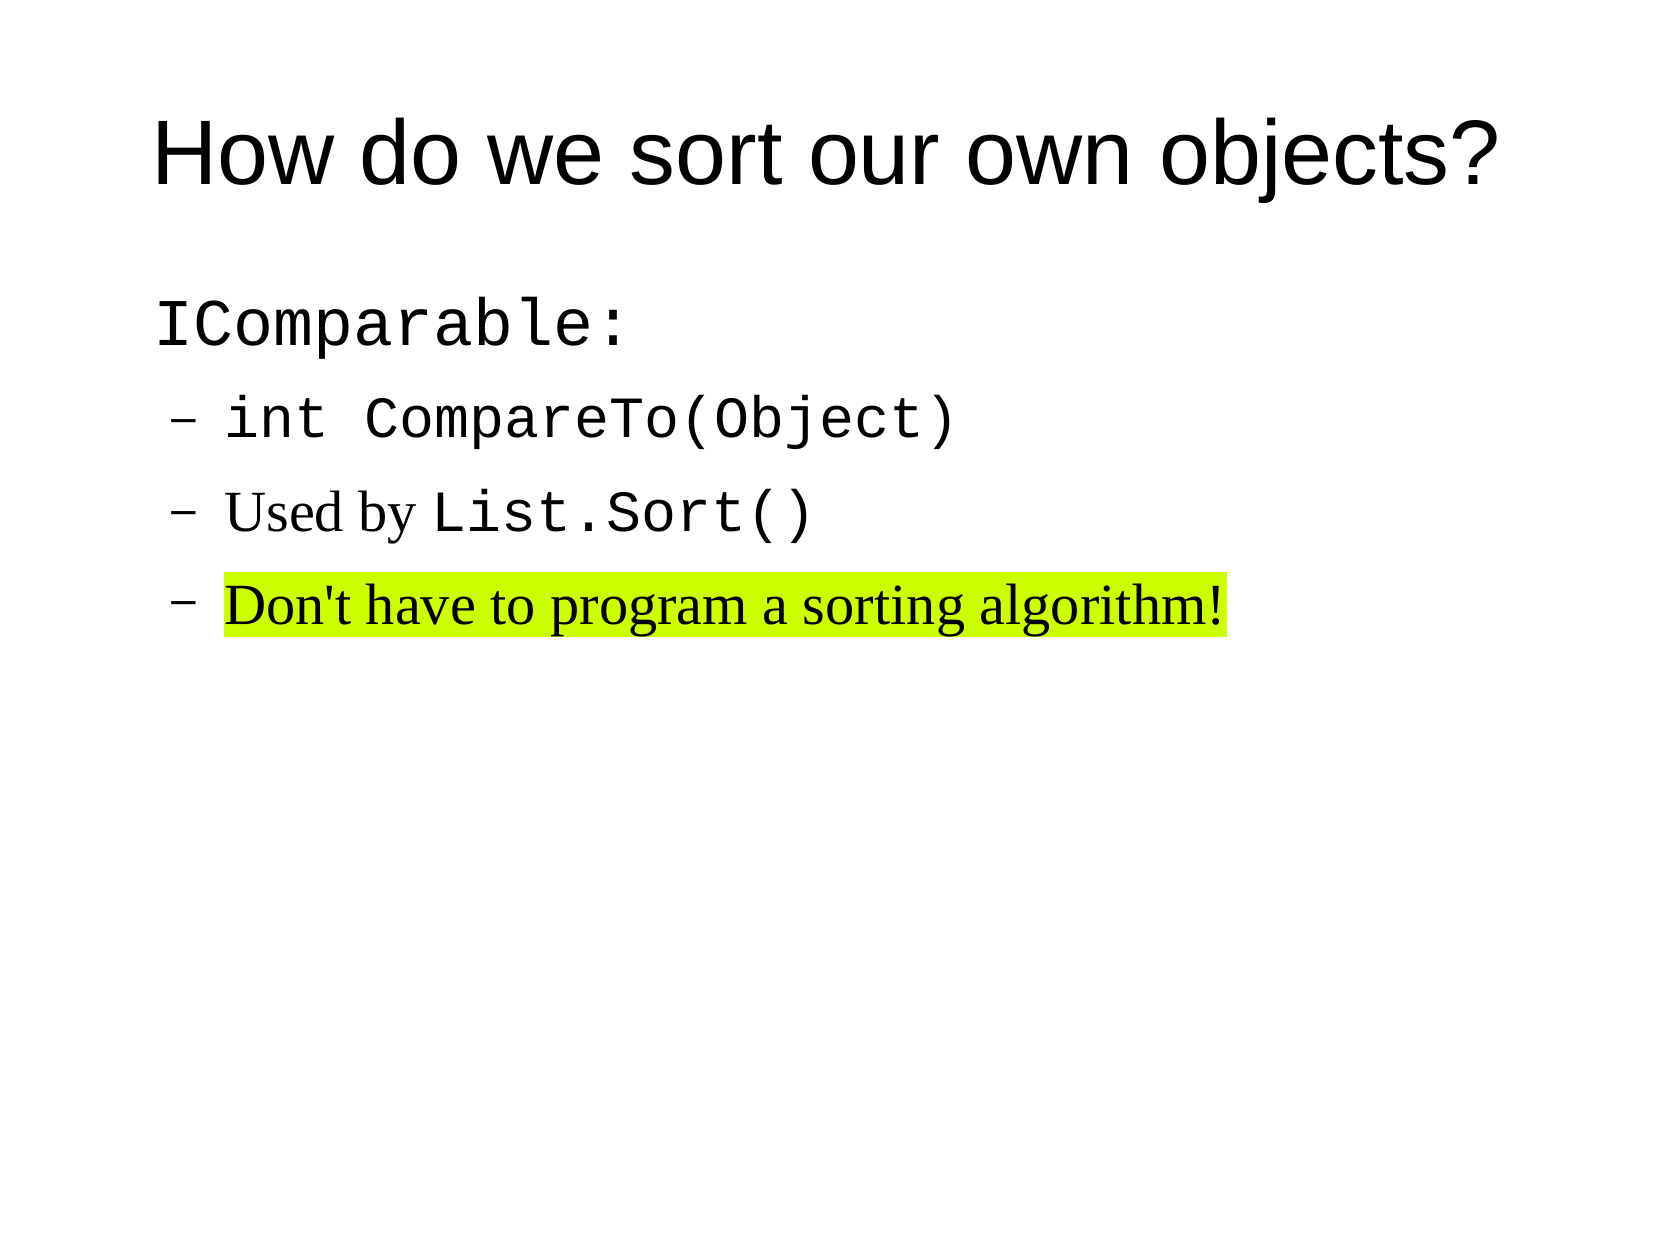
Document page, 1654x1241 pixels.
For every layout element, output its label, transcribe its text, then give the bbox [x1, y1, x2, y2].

list IComparable: int CompareTo(Object) Used by List.Sort() Don't have to program a sorting algorithm! [82, 290, 1571, 1010]
title How do we sort our own objects? [82, 49, 1571, 257]
